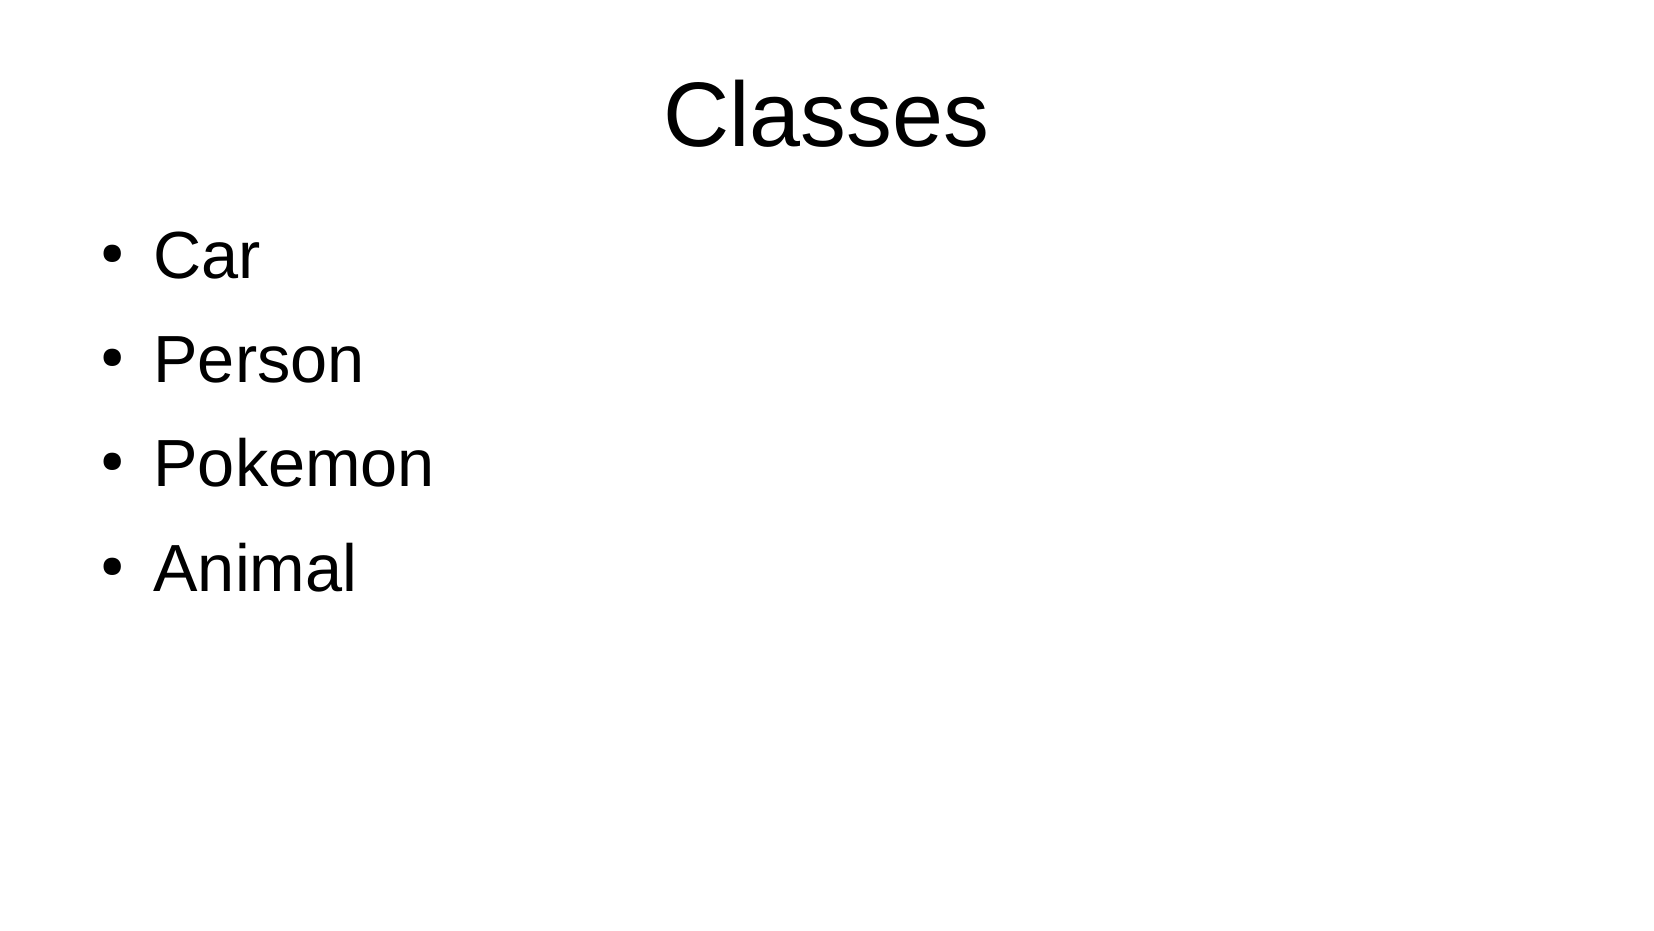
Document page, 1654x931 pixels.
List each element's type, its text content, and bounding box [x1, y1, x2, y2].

list Car Person Pokemon Animal [82, 217, 1571, 758]
title Classes [82, 37, 1571, 193]
